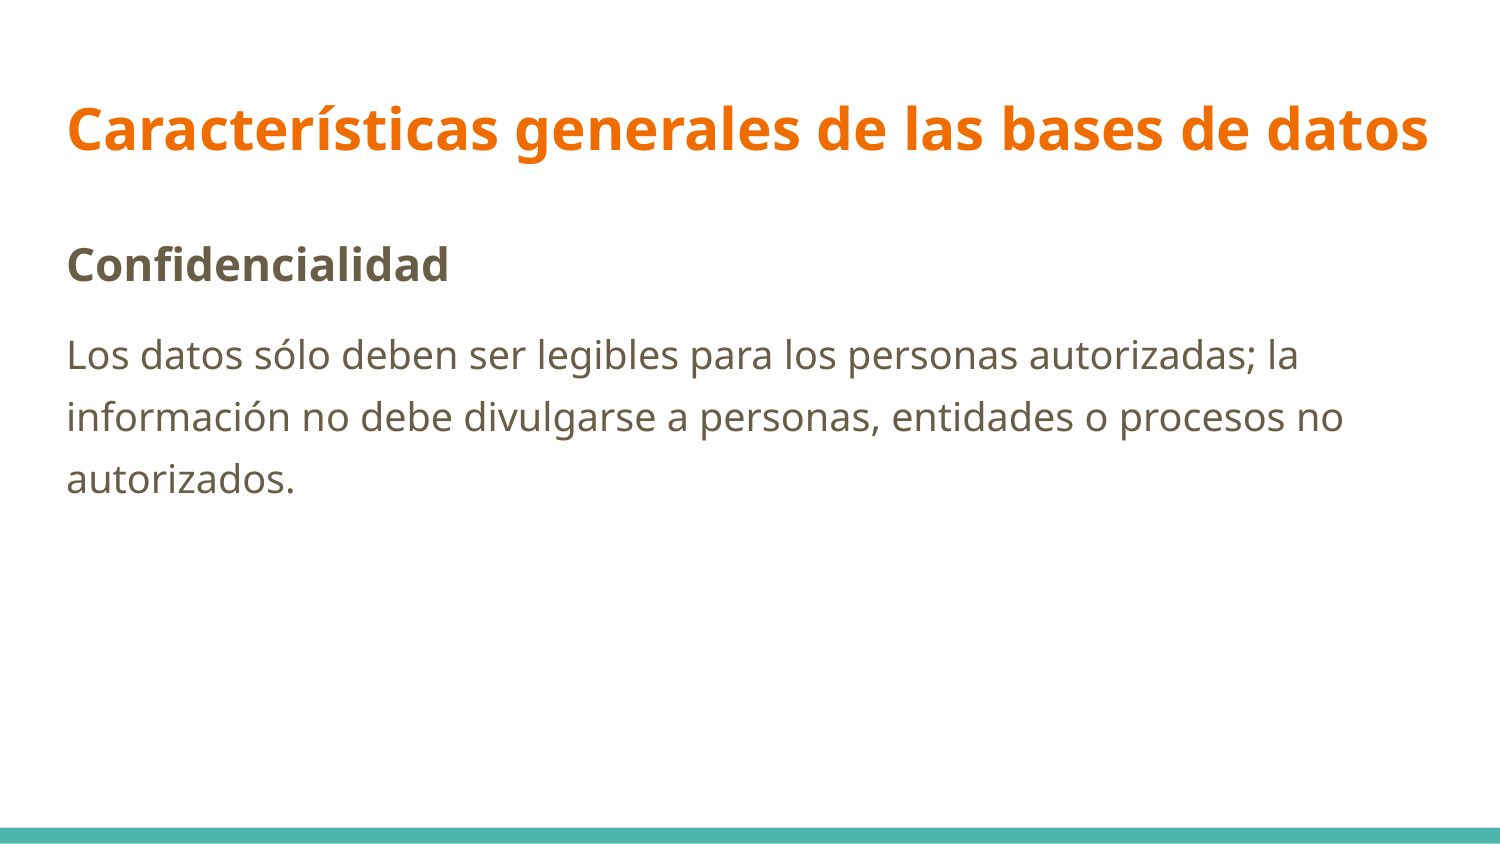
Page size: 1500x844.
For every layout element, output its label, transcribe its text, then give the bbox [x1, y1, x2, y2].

title Características generales de las bases de datos [51, 72, 1449, 189]
list Confidencialidad Los datos sólo deben ser legibles para los personas autorizadas; la información no debe divulgarse a personas, entidades o procesos no autorizados. [51, 207, 1449, 750]
